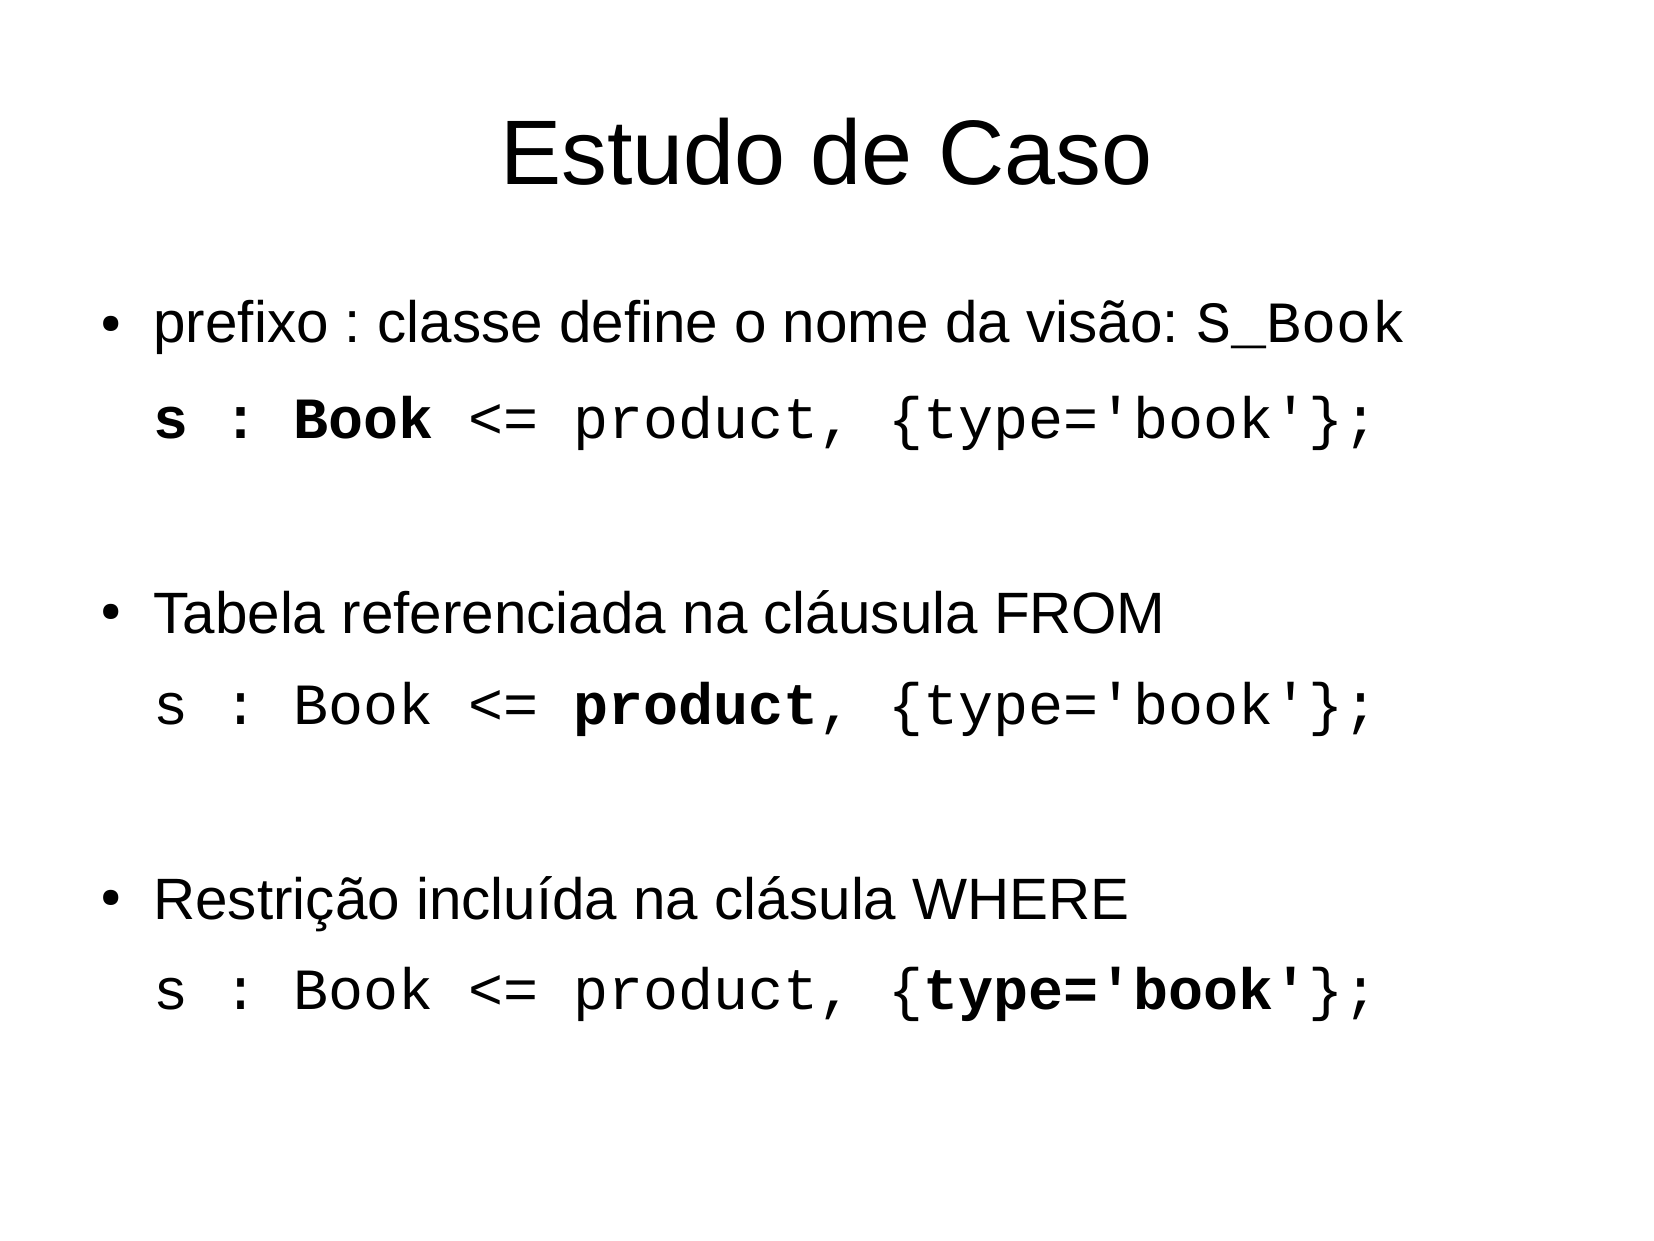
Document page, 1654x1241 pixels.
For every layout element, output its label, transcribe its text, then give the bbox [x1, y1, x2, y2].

title Estudo de Caso [82, 49, 1571, 257]
list prefixo : classe define o nome da visão: S_Book s : Book <= product, {type='book'}; Tabela referenciada na cláusula FROM s : Book <= product, {type='book'}; Restrição incluída na clásula WHERE s : Book <= product, {type='book'}; [82, 290, 1571, 1109]
